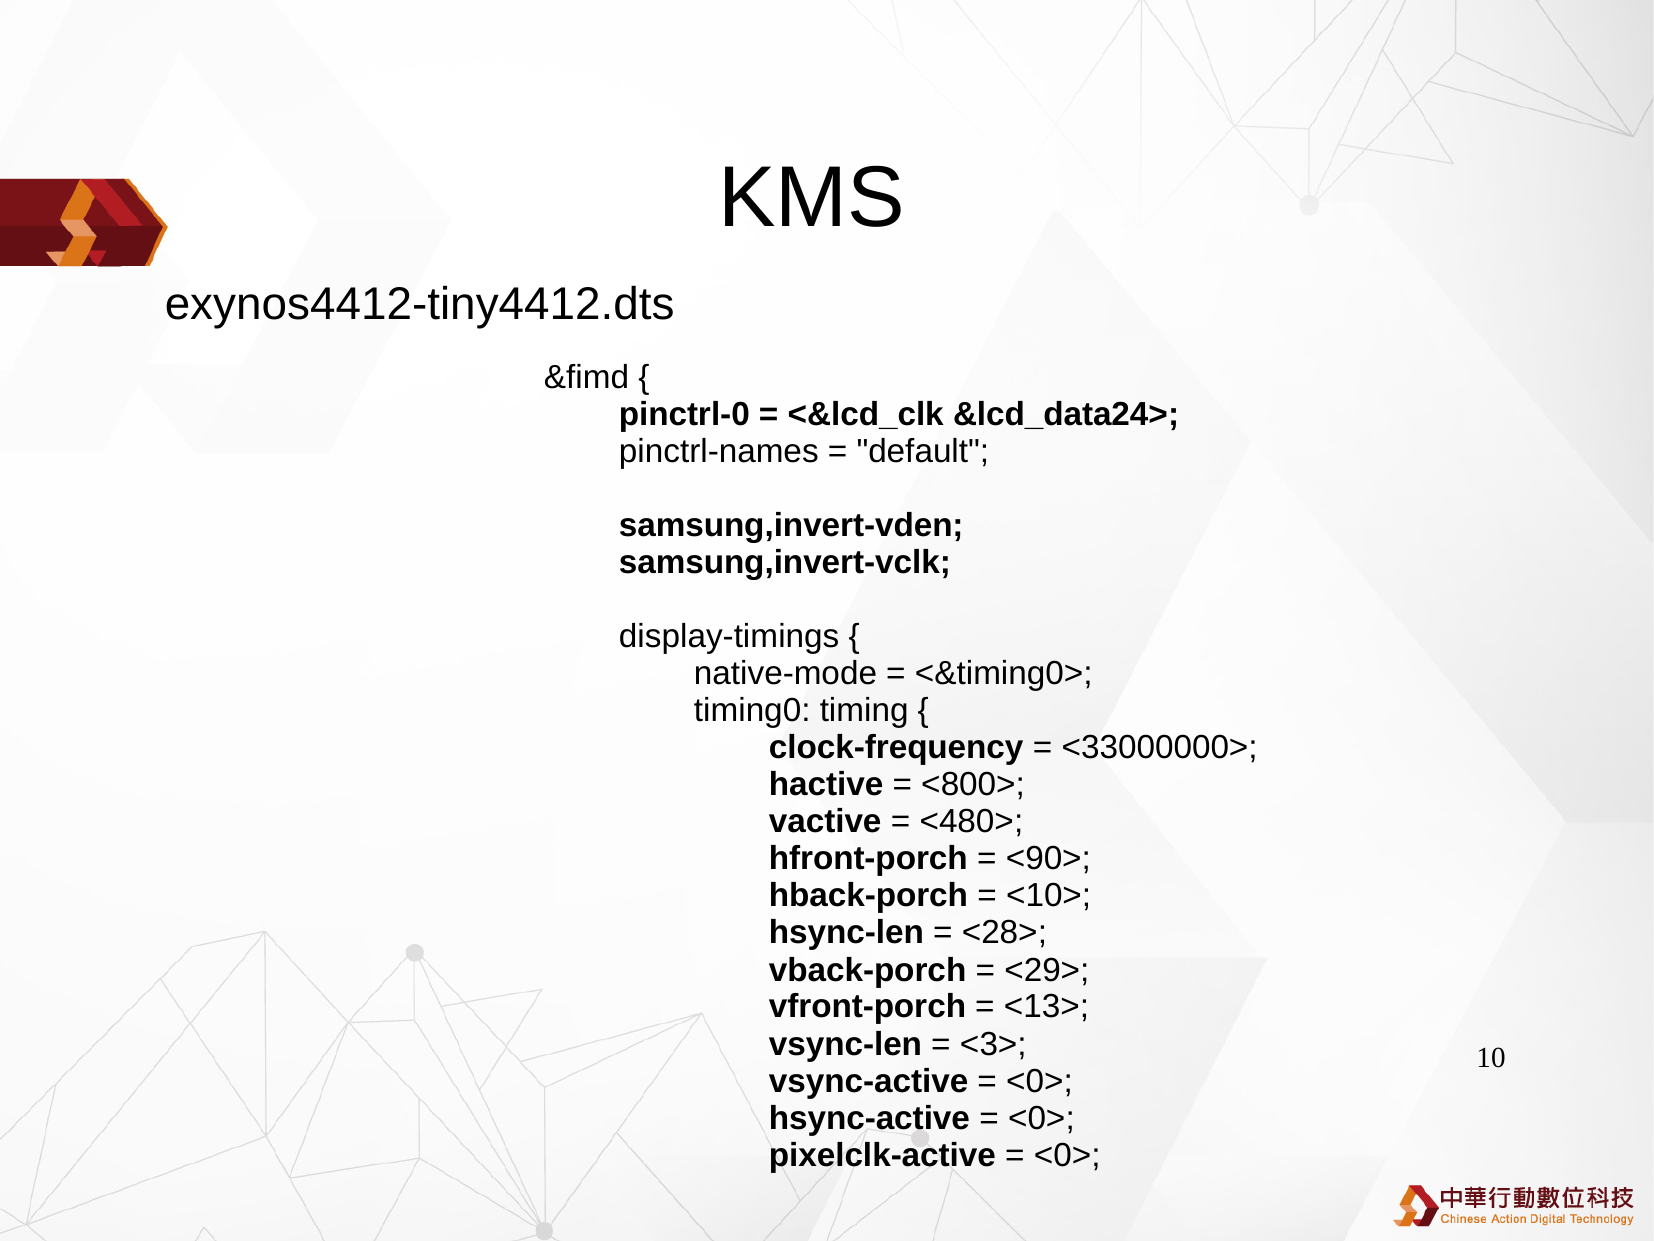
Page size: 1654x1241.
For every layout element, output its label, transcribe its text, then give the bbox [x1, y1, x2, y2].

title KMS [118, 112, 1506, 281]
text_box &fimd { pinctrl-0 = <&lcd_clk &lcd_data24>; pinctrl-names = "default"; samsung,invert-vden; samsung,invert-vclk; display-timings { native-mode = <&timing0>; timing0: timing { clock-frequency = <33000000>; hactive = <800>; vactive = <480>; hfront-porch = <90>; hback-porch = <10>; hsync-len = <28>; vback-porch = <29>; vfront-porch = <13>; vsync-len = <3>; vsync-active = <0>; hsync-active = <0>; pixelclk-active = <0>; [529, 351, 1317, 1218]
picture [0, 0, 1654, 1241]
text_box exynos4412-tiny4412.dts [150, 270, 766, 337]
